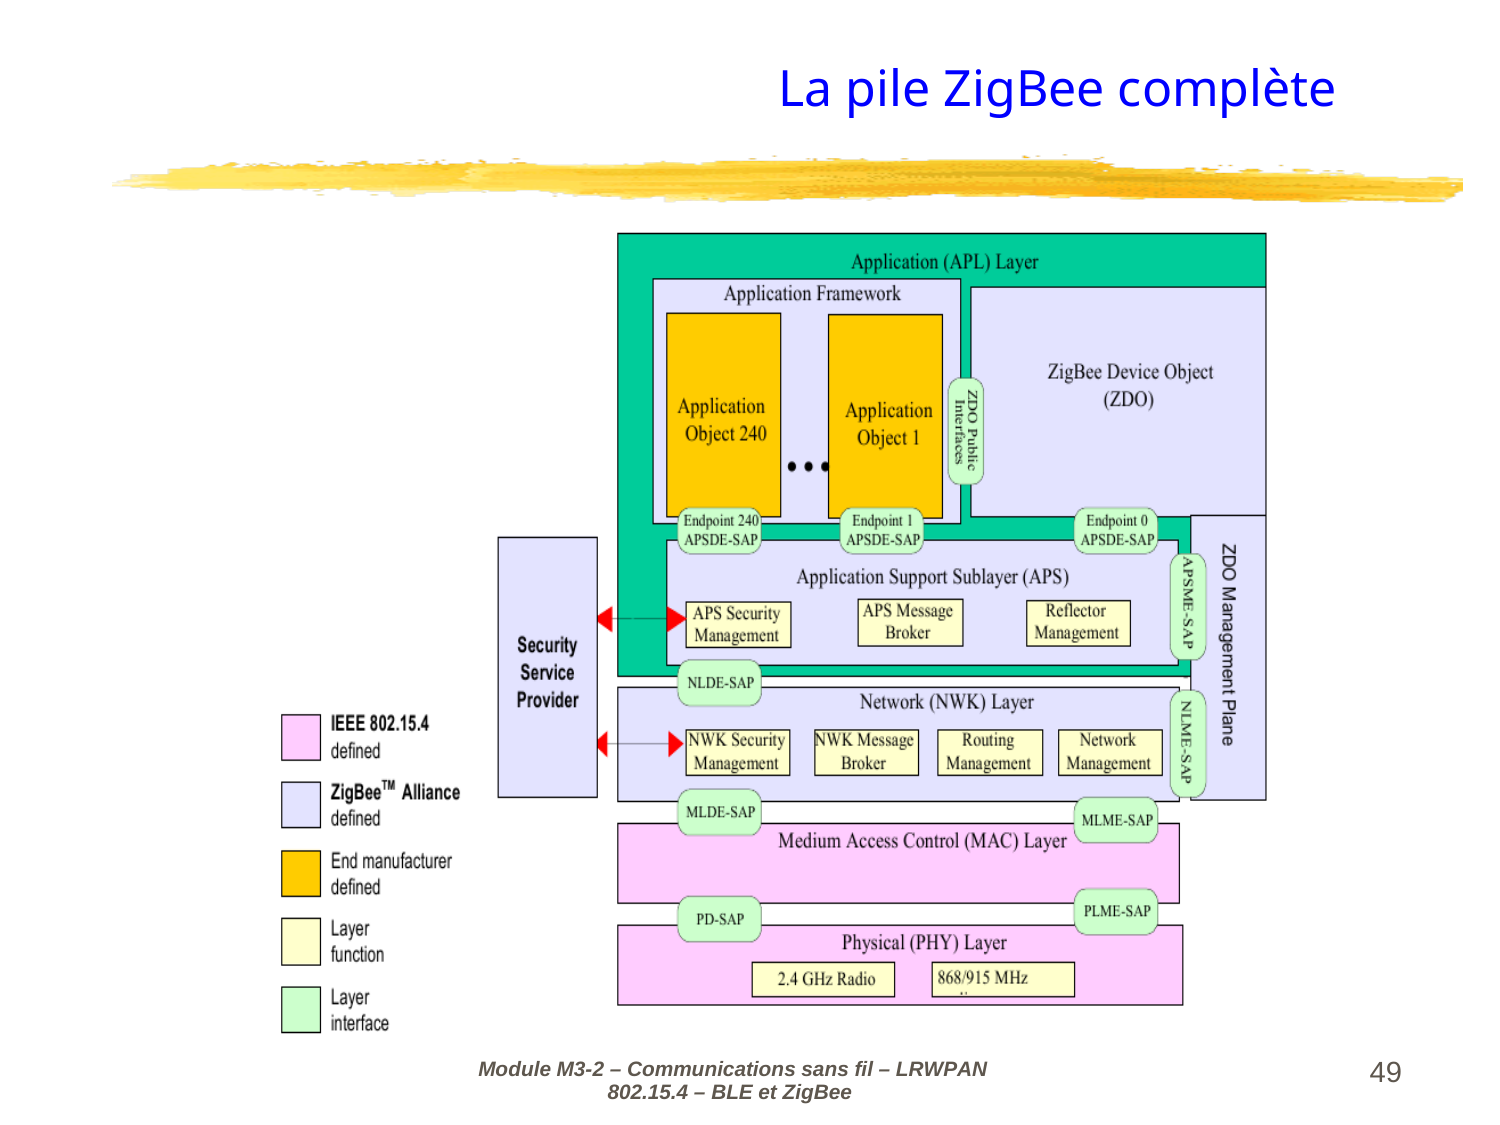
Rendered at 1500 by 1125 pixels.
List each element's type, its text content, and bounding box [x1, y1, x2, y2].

picture [112, 149, 1463, 1055]
title La pile ZigBee complète [62, 37, 1338, 138]
